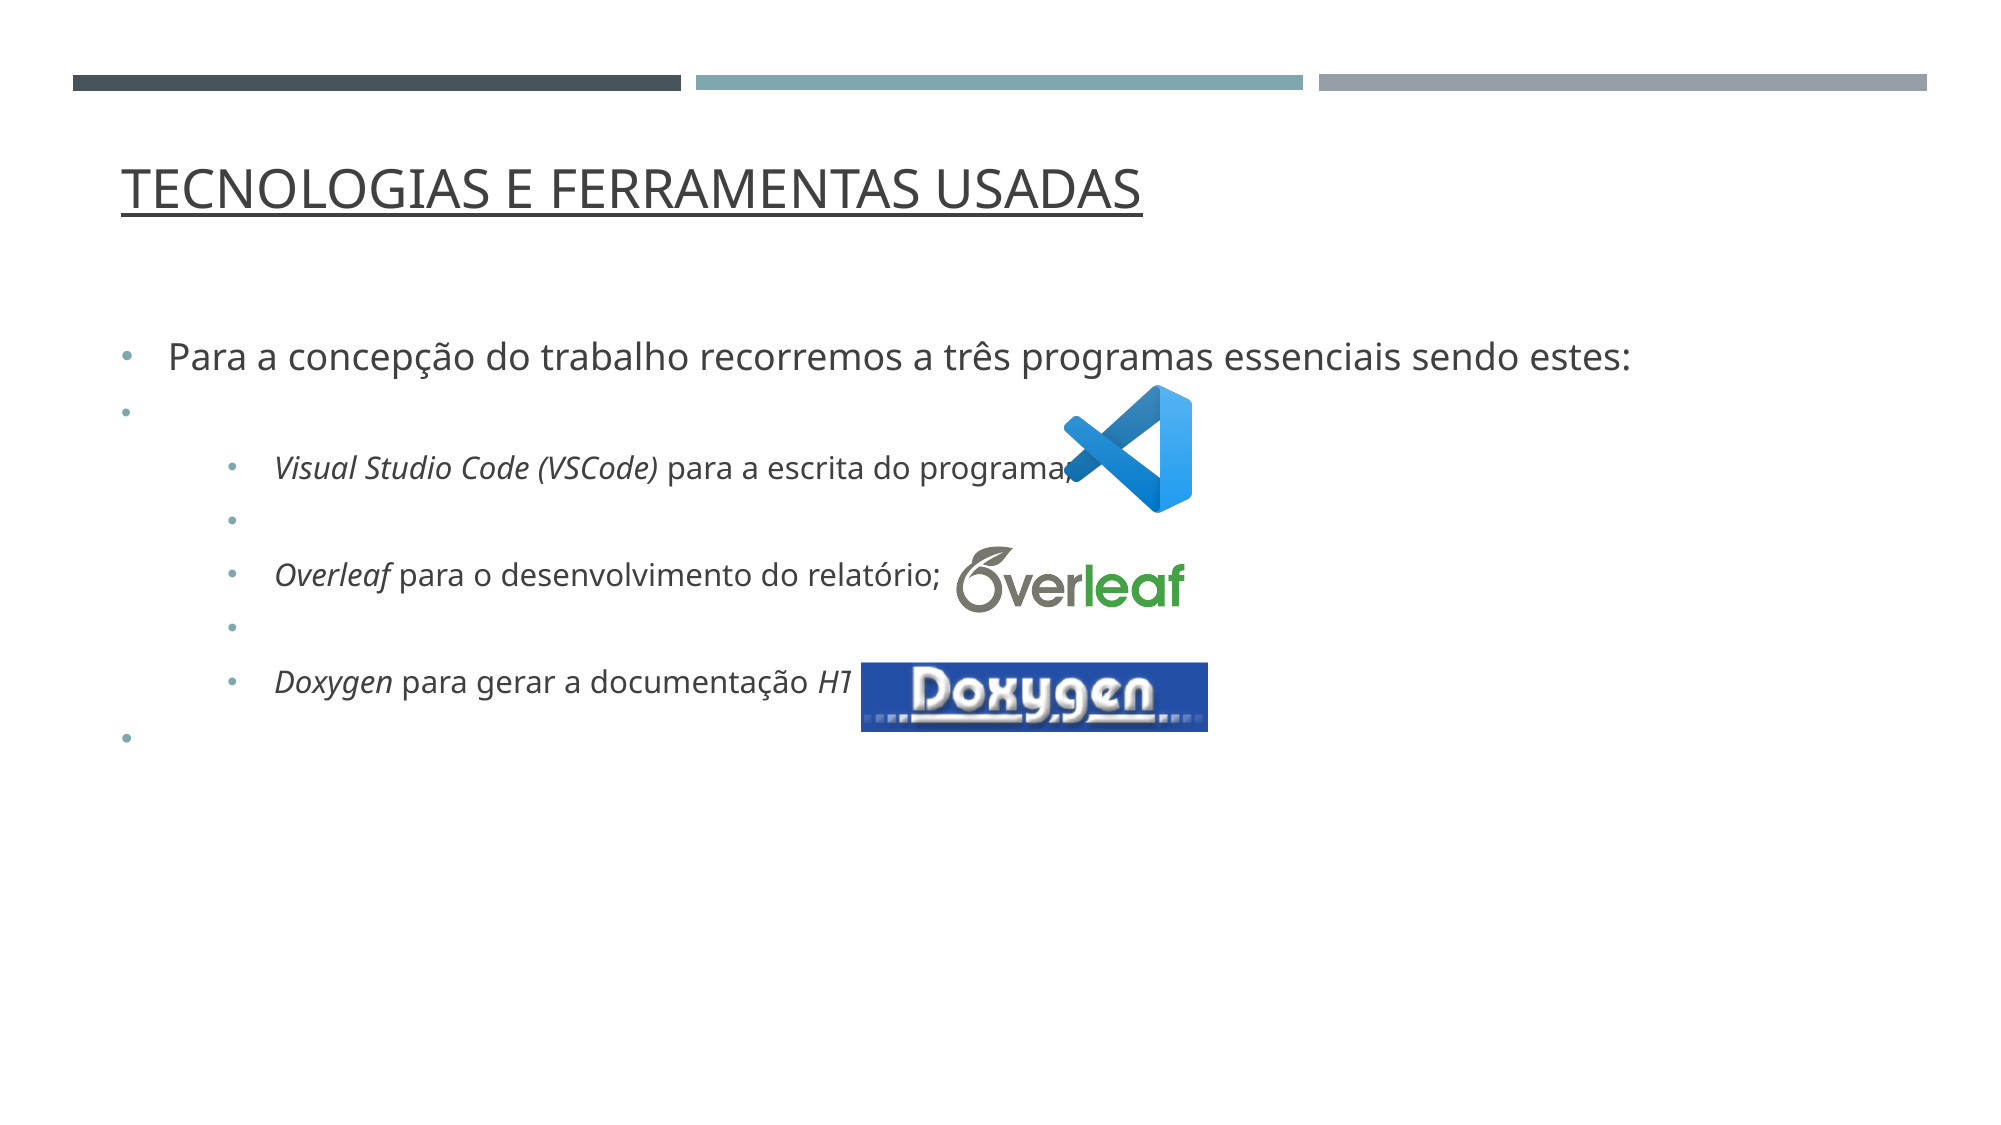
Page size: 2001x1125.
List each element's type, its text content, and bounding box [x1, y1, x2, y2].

picture [1064, 385, 1192, 513]
text_box Tecnologias e ferramentas usadas [106, 32, 2000, 228]
picture [949, 539, 1192, 620]
picture [851, 647, 1221, 745]
text_box Para a concepção do trabalho recorremos a três programas essenciais sendo estes: Visual Studio Code (VSCode) para a escrita do programa; Overleaf para o desenvolvimento do relatório; Doxygen para gerar a documentação HTML. [106, 129, 1916, 904]
